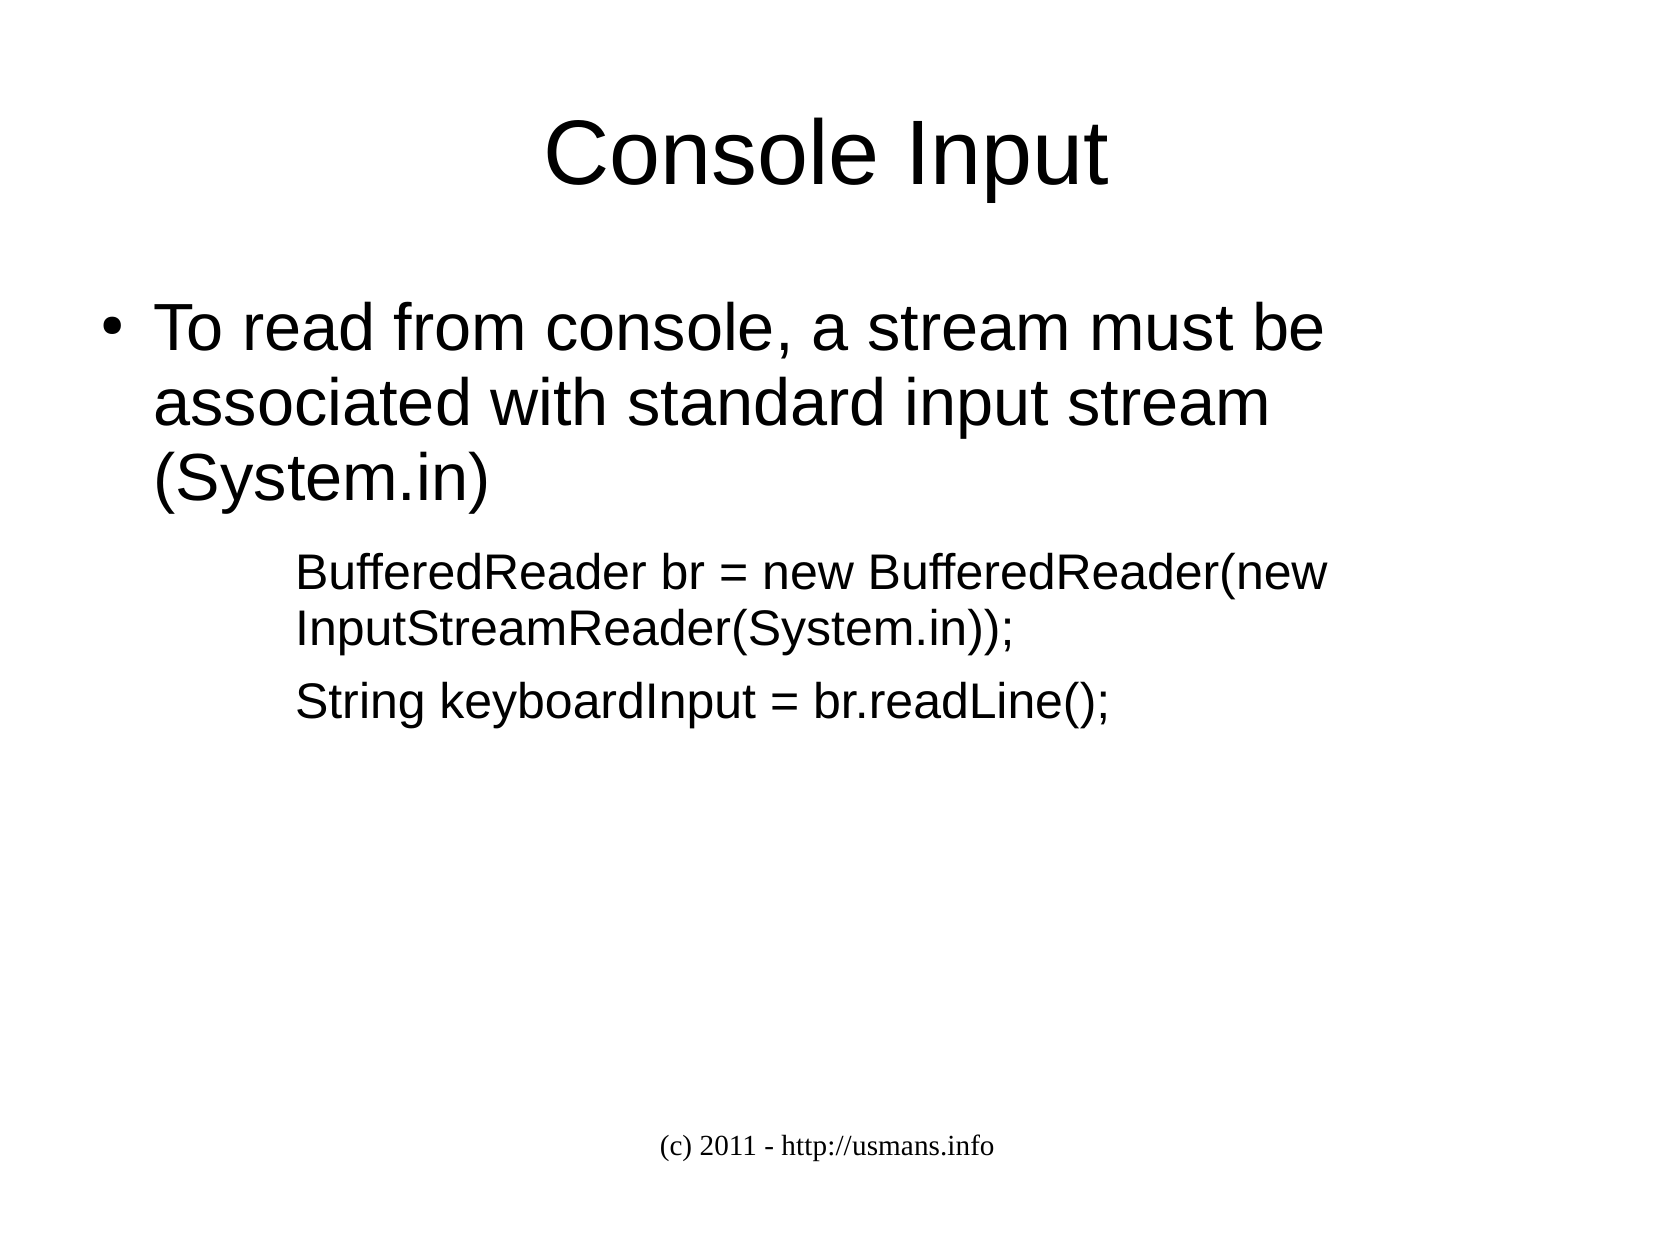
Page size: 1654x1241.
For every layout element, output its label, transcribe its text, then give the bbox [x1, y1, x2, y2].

title Console Input [82, 49, 1571, 257]
list To read from console, a stream must be associated with standard input stream (System.in) BufferedReader br = new BufferedReader(new InputStreamReader(System.in)); String keyboardInput = br.readLine(); [82, 290, 1571, 1109]
